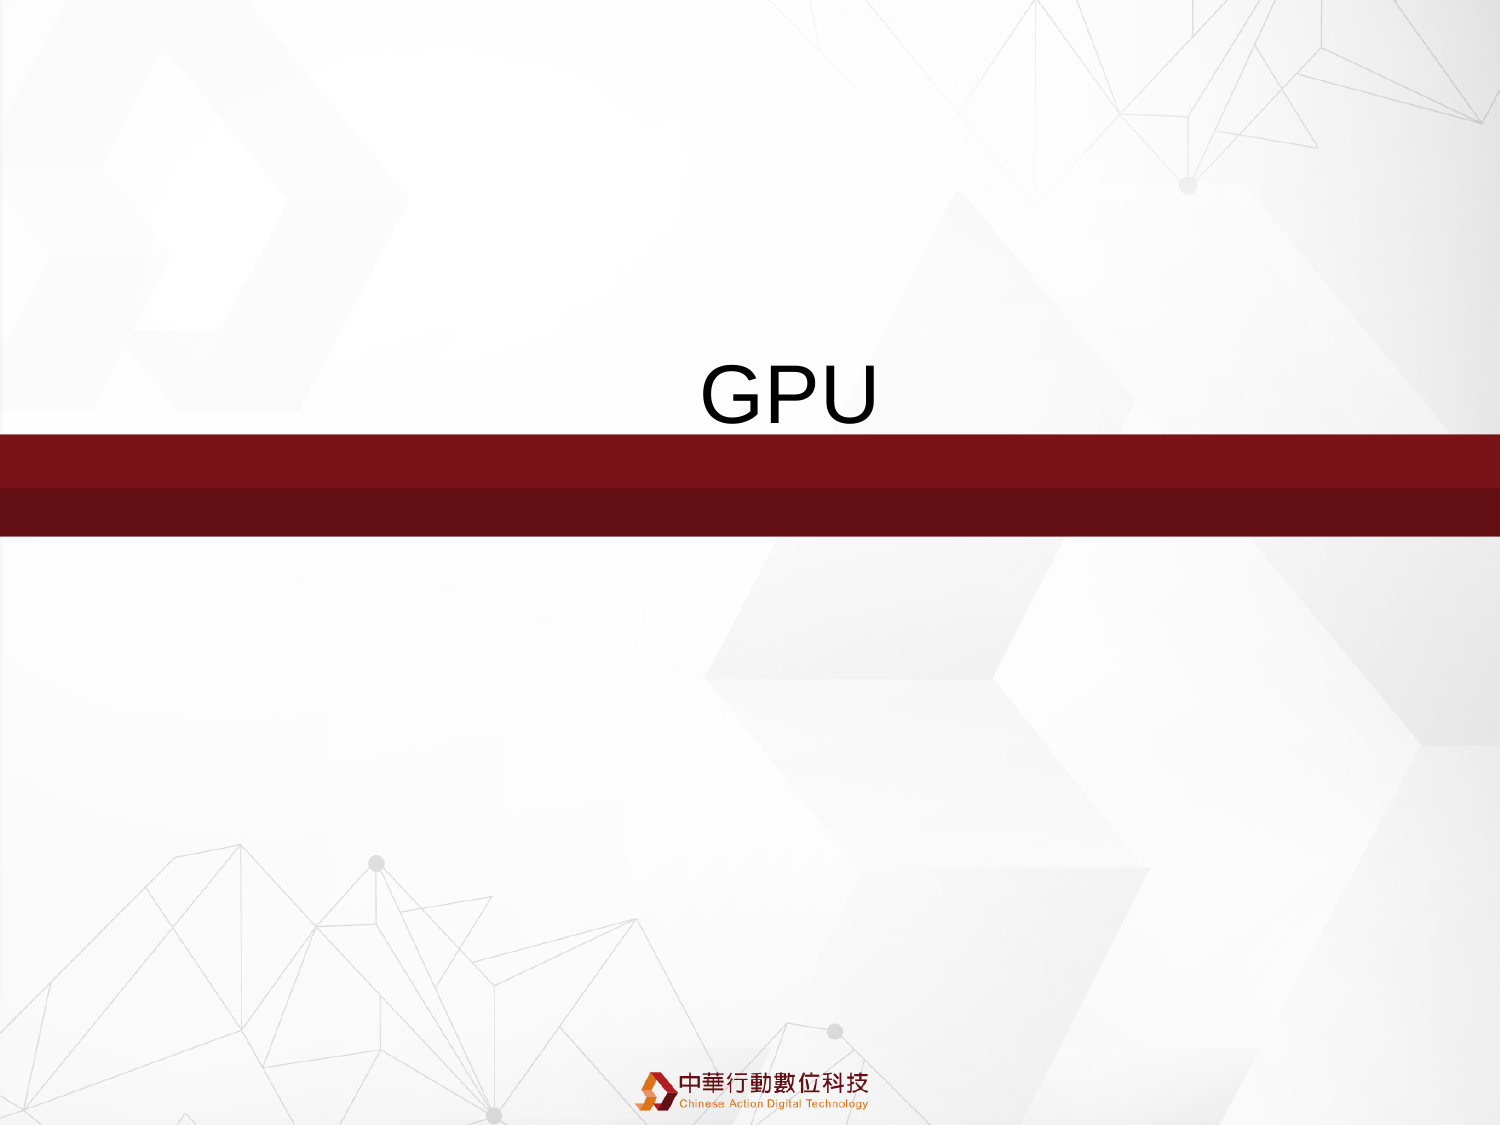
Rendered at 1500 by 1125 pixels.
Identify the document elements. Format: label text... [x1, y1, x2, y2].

picture [0, 0, 1500, 1125]
title GPU [149, 332, 1401, 621]
